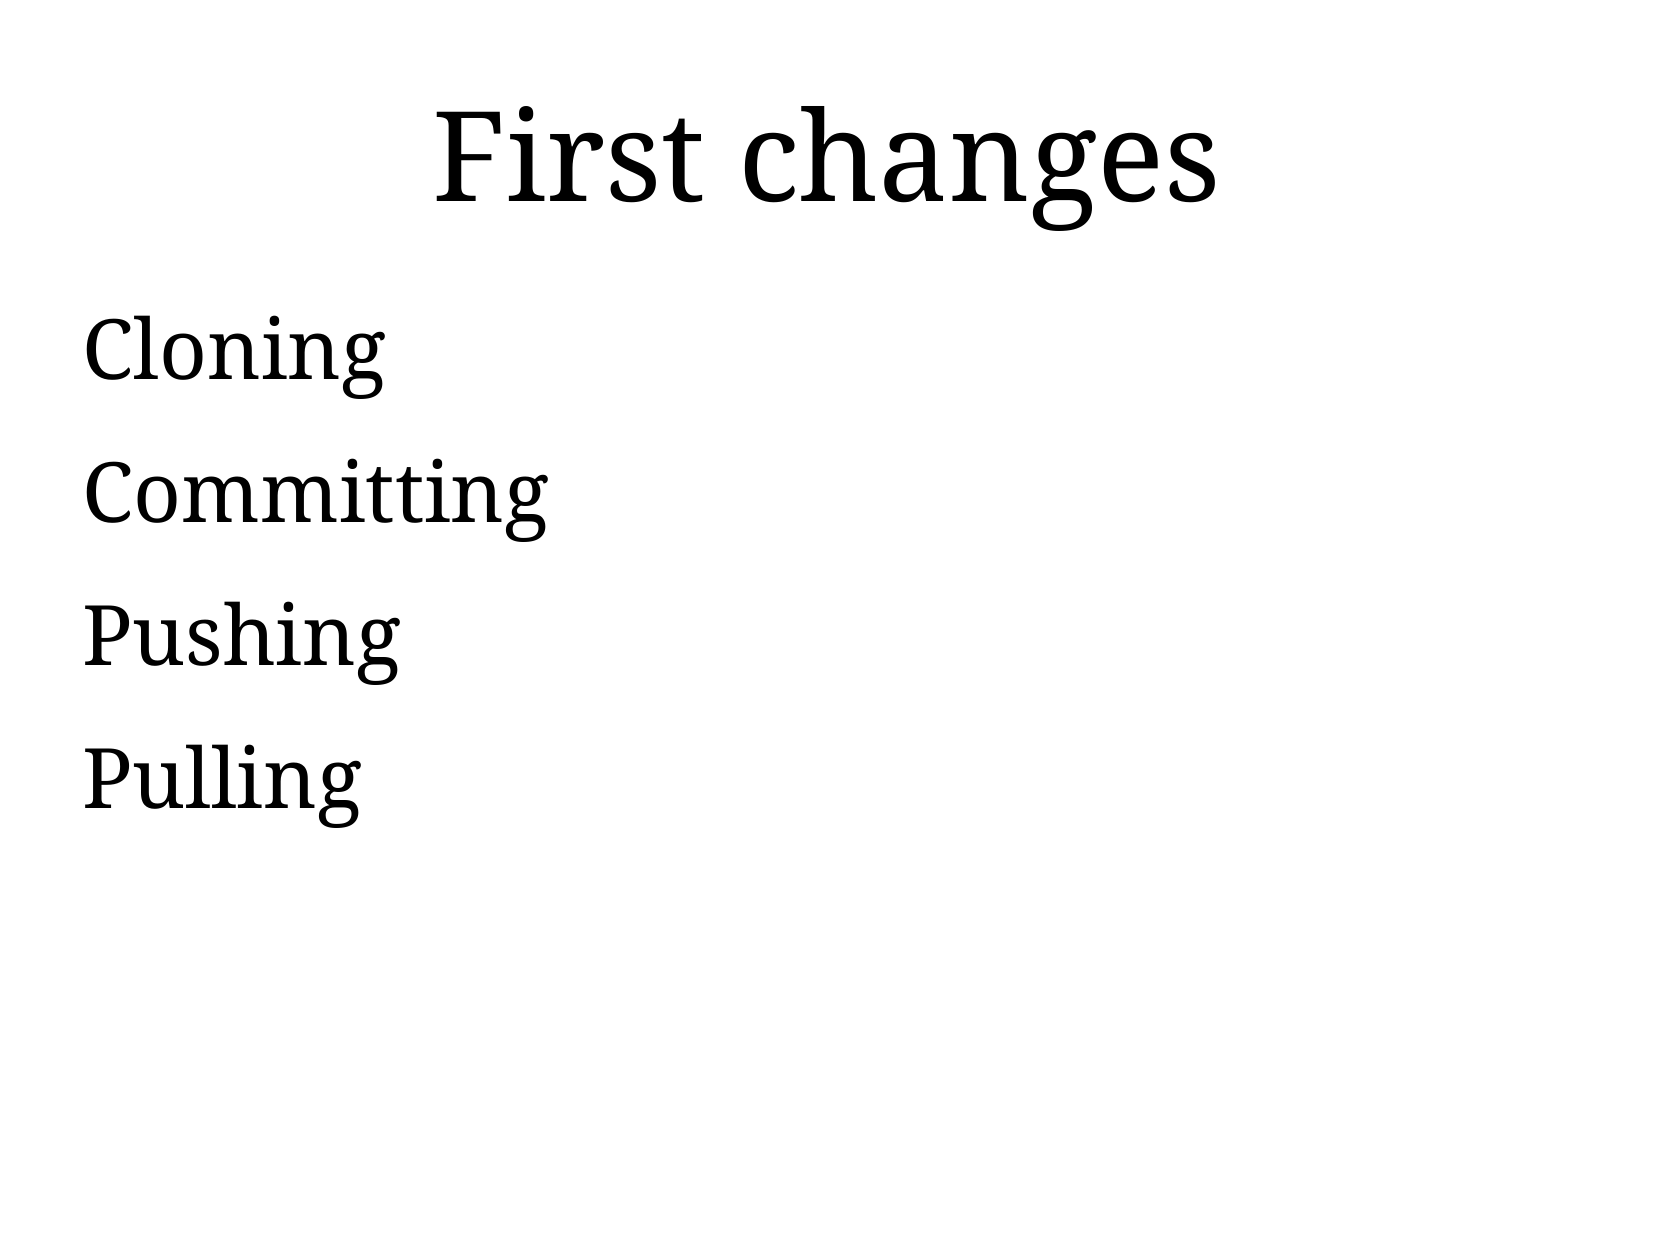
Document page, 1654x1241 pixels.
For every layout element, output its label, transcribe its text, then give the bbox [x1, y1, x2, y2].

list Cloning Committing Pushing Pulling [82, 290, 1571, 1010]
title First changes [82, 49, 1571, 257]
